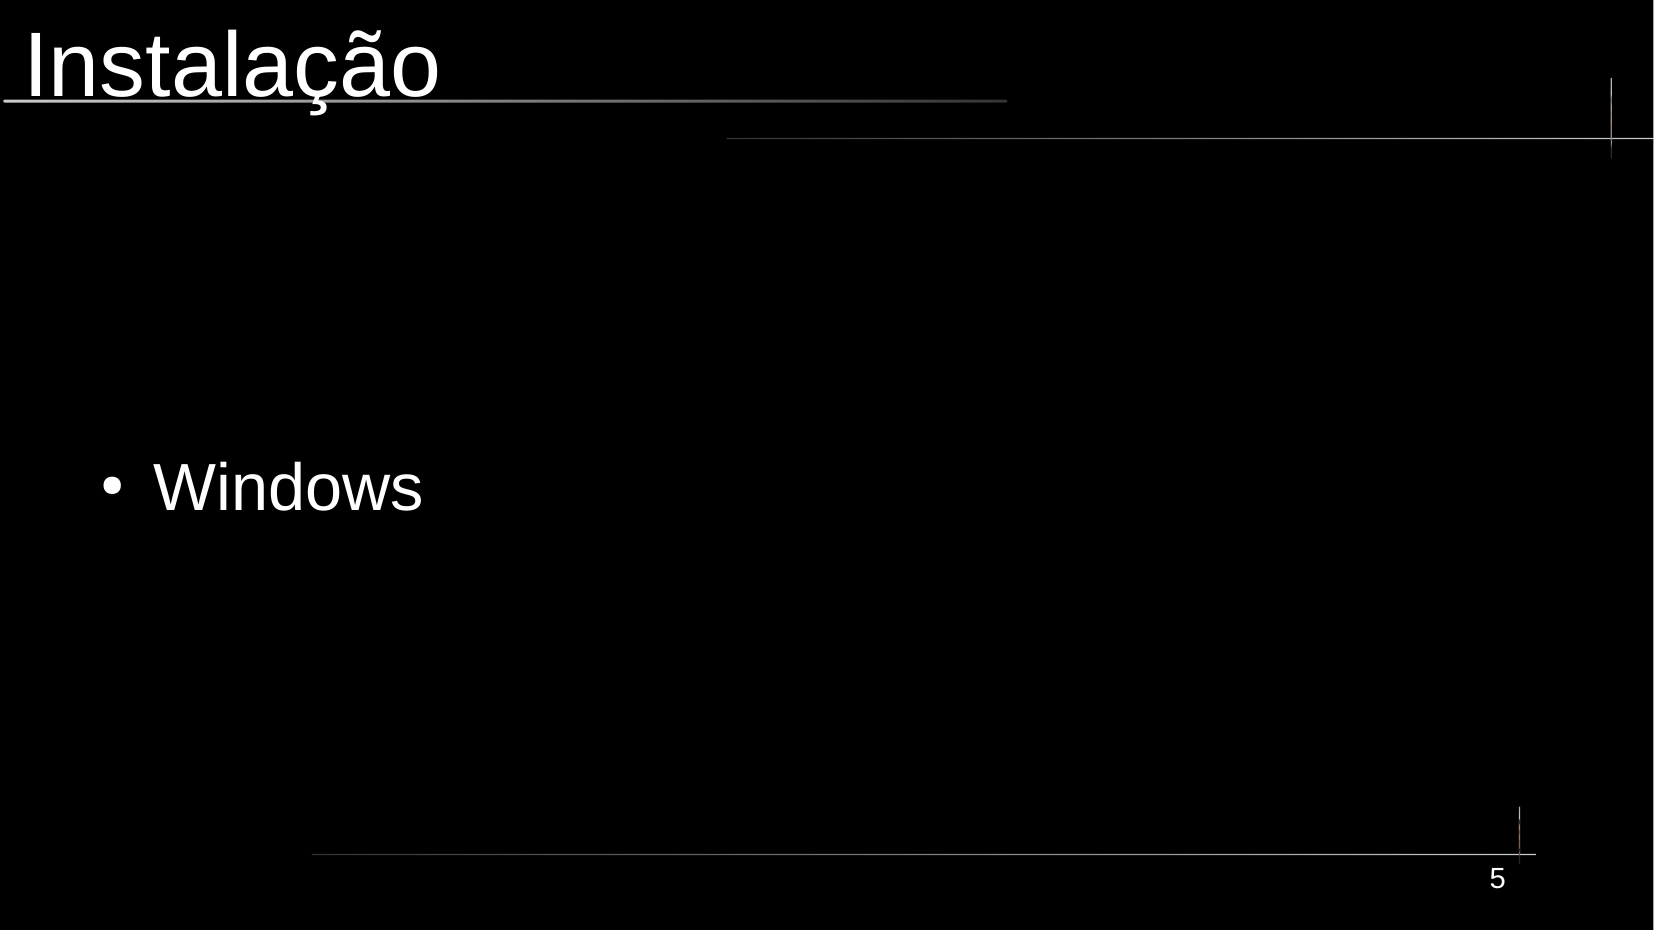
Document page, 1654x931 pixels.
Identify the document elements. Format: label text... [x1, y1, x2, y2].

subtitle Windows [82, 217, 1571, 758]
title Instalação [23, 11, 1589, 119]
